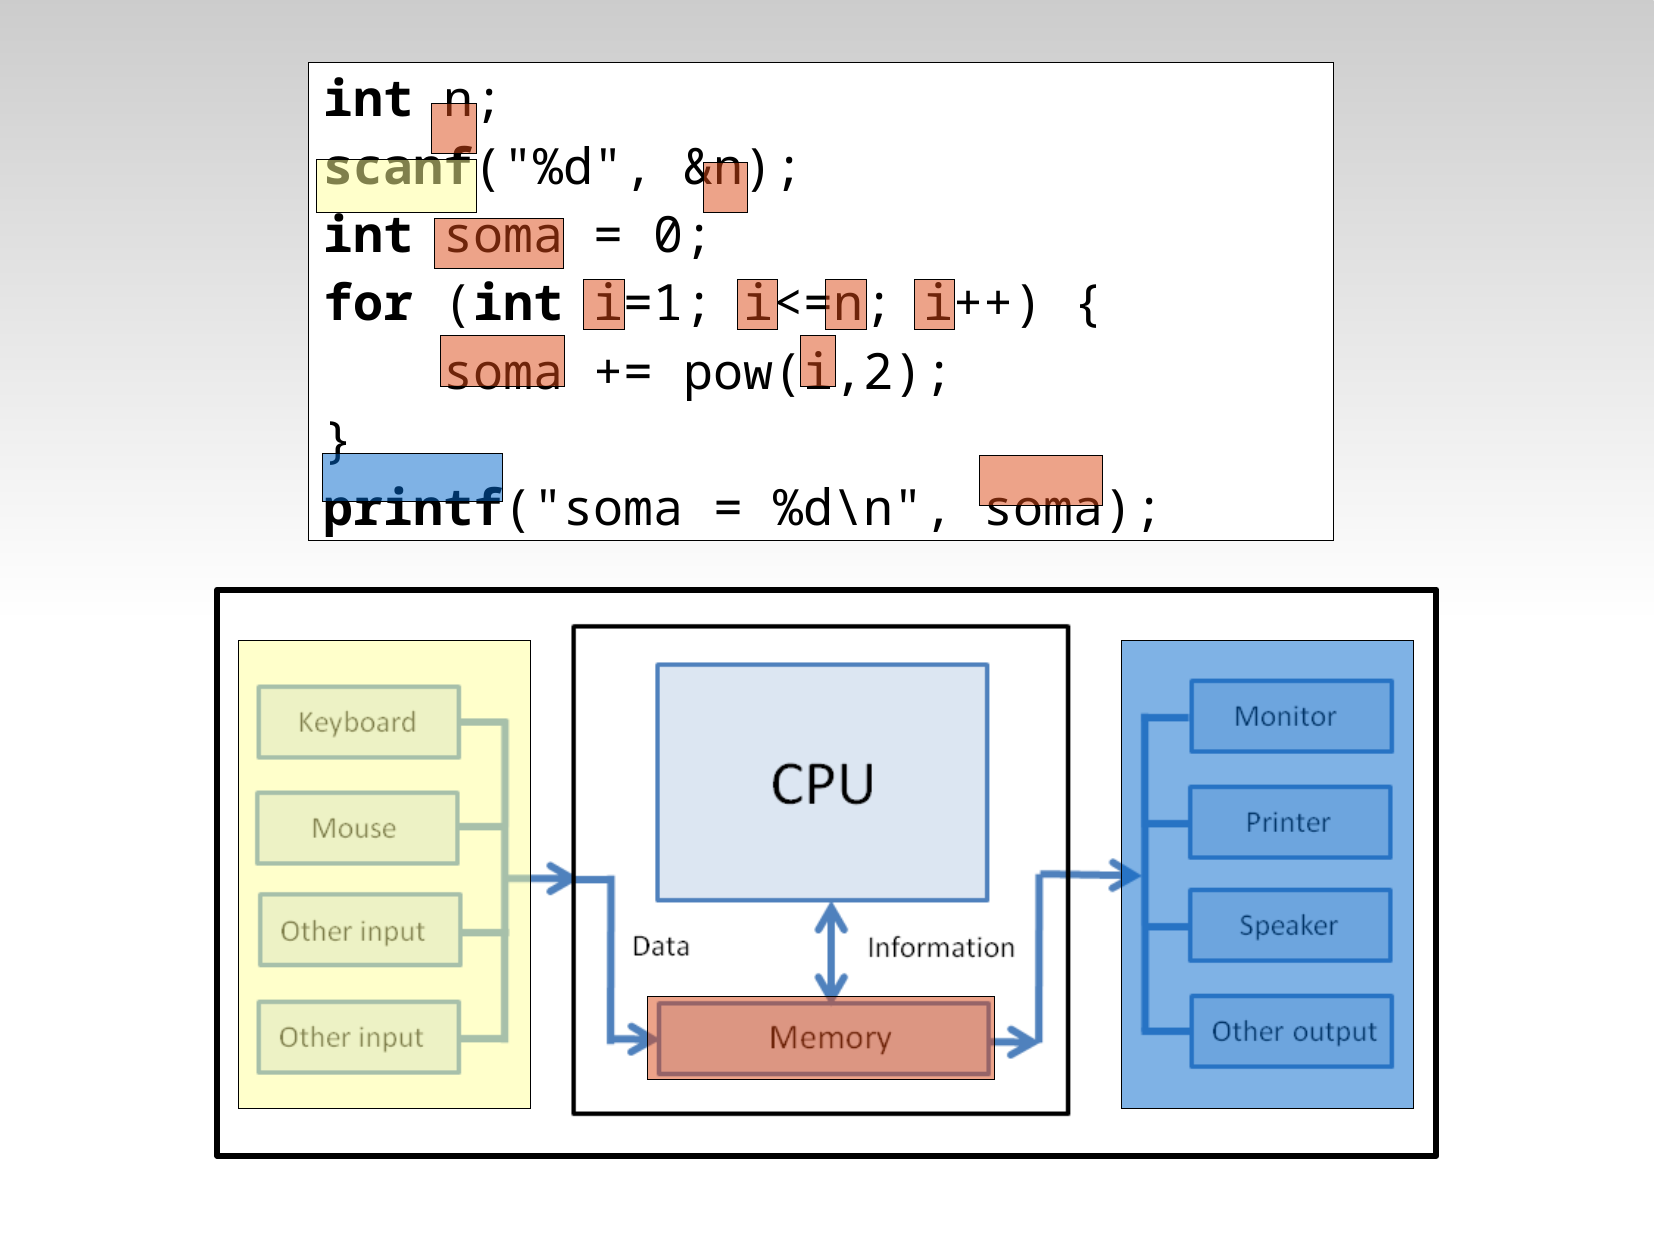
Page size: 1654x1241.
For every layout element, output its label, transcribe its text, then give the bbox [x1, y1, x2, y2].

text_box [316, 159, 477, 213]
text_box [238, 640, 531, 1109]
text_box [703, 162, 748, 213]
text_box [800, 335, 836, 387]
text_box [737, 279, 778, 330]
picture [220, 592, 1434, 1153]
text_box [914, 279, 955, 330]
text_box [1121, 640, 1414, 1109]
text_box [583, 279, 625, 330]
text_box [647, 996, 995, 1080]
text_box [440, 335, 565, 387]
text_box [434, 218, 564, 269]
text_box [825, 279, 867, 330]
text_box int n; scanf("%d", &n); int soma = 0; for (int i=1; i<=n; i++) { soma += pow(i,2); } printf("soma = %d\n", soma); [308, 97, 1334, 506]
text_box [322, 453, 503, 502]
text_box [431, 103, 477, 154]
text_box [979, 455, 1103, 506]
